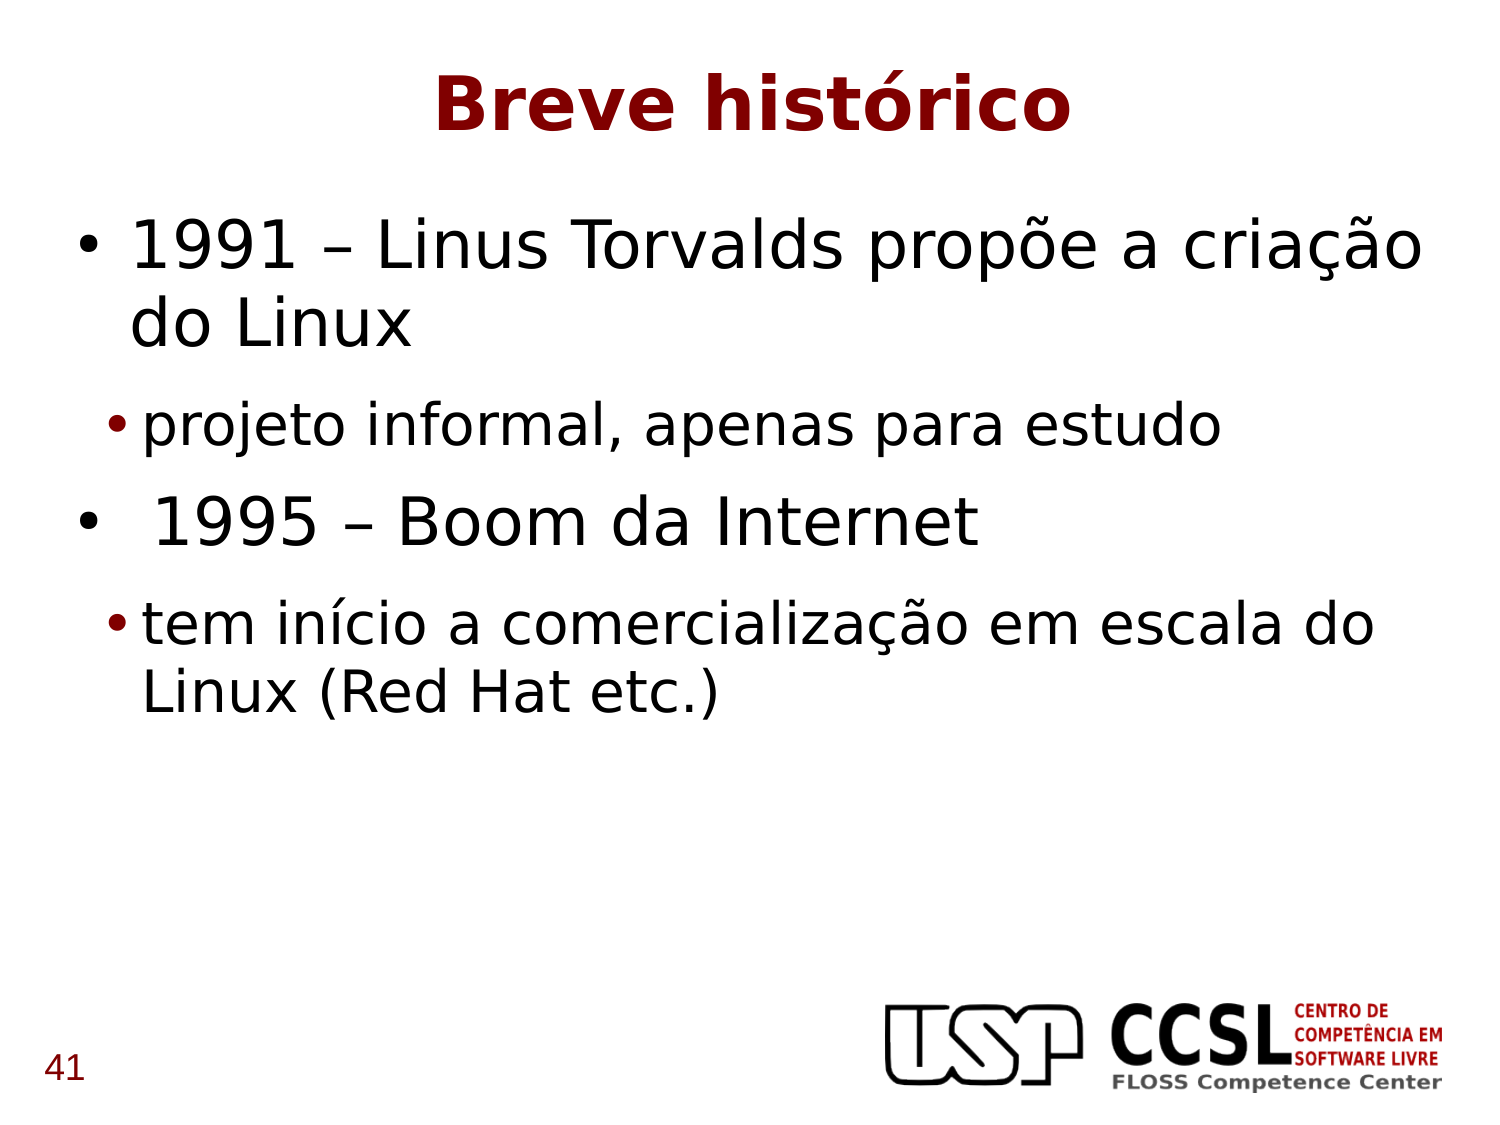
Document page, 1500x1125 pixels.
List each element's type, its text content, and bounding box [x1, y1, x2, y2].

picture [885, 1003, 1442, 1093]
list 1991 – Linus Torvalds propõe a criação do Linux projeto informal, apenas para estudo 1995 – Boom da Internet tem início a comercialização em escala do Linux (Red Hat etc.) [59, 206, 1447, 950]
title Breve histórico [59, 29, 1447, 180]
